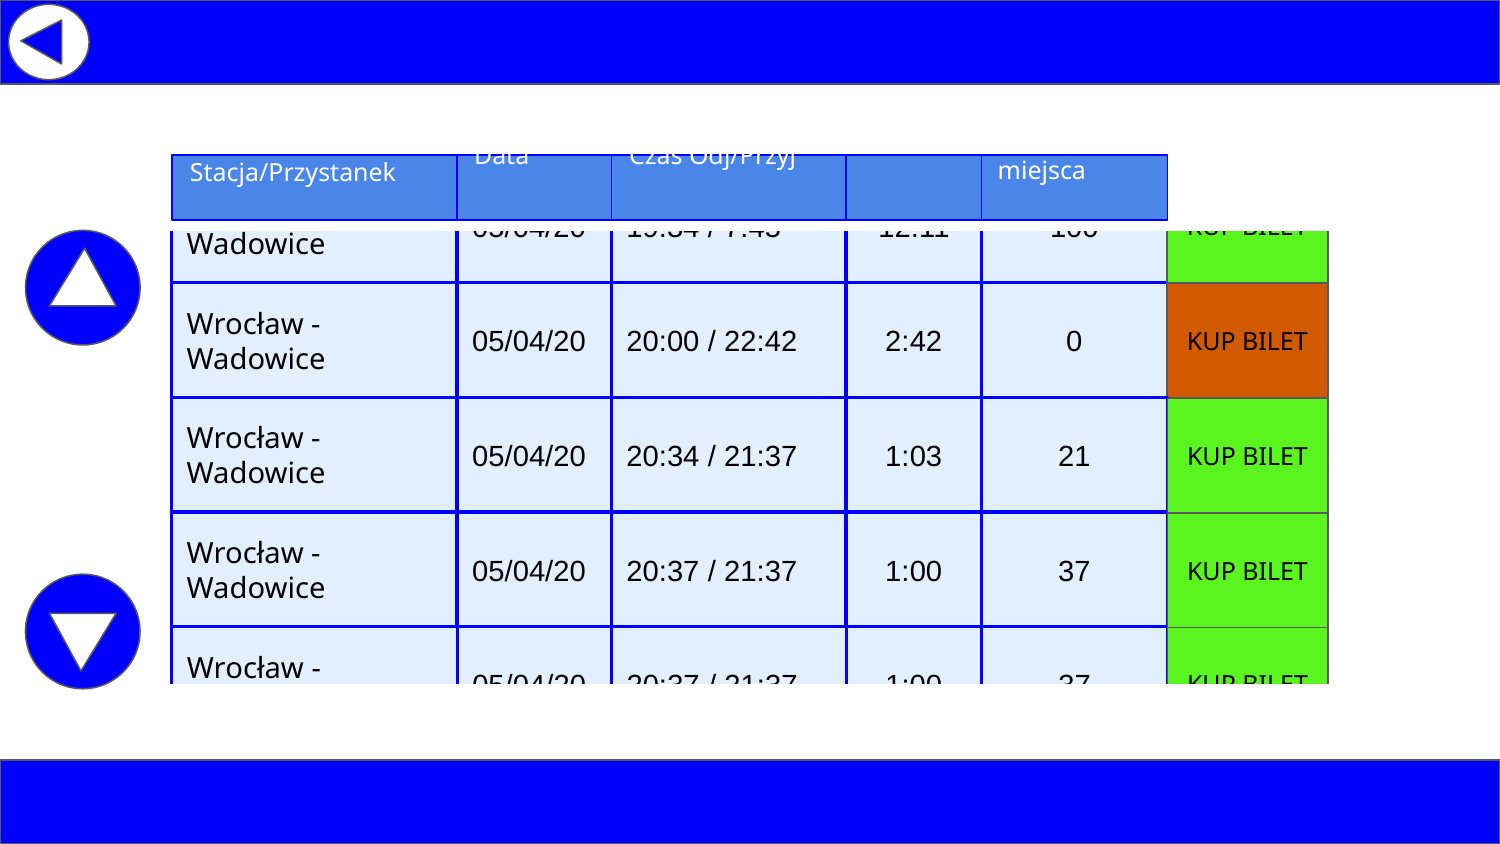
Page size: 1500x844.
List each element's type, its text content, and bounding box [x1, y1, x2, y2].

text_box [163, 155, 1336, 231]
text_box KUP BILET [1167, 513, 1328, 628]
text_box Wolne miejsca [981, 154, 1168, 220]
text_box 05/04/20 [457, 626, 611, 684]
text_box Wrocław - Wadowice [171, 231, 457, 282]
text_box 37 [981, 626, 1167, 684]
text_box KUP BILET [1167, 231, 1328, 282]
text_box [0, 0, 1500, 84]
text_box [0, 684, 1500, 844]
text_box Data [457, 154, 611, 220]
text_box 0 [981, 282, 1167, 397]
text_box Wrocław - Wadowice [171, 282, 457, 397]
text_box [25, 574, 141, 689]
text_box 1:03 [846, 397, 981, 512]
text_box 20:34 / 21:37 [611, 397, 846, 512]
text_box [25, 230, 141, 345]
text_box 20:37 / 21:37 [611, 512, 846, 626]
text_box 20:37 / 21:37 [611, 626, 846, 684]
text_box KUP BILET [1167, 282, 1328, 398]
text_box 05/04/20 [457, 512, 611, 626]
text_box 05/04/20 [457, 231, 611, 282]
text_box 1:00 [846, 512, 981, 626]
text_box 37 [981, 513, 1167, 626]
text_box 21 [981, 397, 1168, 513]
text_box Wrocław - Wadowice [171, 512, 457, 626]
text_box 100 [981, 231, 1167, 282]
text_box Czas Odj/Przyj [611, 154, 846, 220]
text_box KUP BILET [1167, 628, 1328, 684]
text_box 12:11 [847, 231, 981, 282]
text_box 19:34 / 7:45 [611, 231, 847, 282]
text_box KUP BILET [1167, 398, 1328, 513]
text_box Czas [846, 154, 981, 220]
text_box 1:00 [846, 626, 981, 684]
text_box 05/04/20 [457, 397, 611, 512]
text_box 20:00 / 22:42 [611, 282, 846, 397]
text_box 05/04/20 [457, 282, 611, 397]
text_box Wrocław - Wadowice [171, 397, 457, 512]
text_box 2:42 [846, 282, 981, 397]
text_box Stacja/Przystanek [171, 154, 457, 220]
text_box Wrocław - Wadowice [171, 626, 457, 684]
